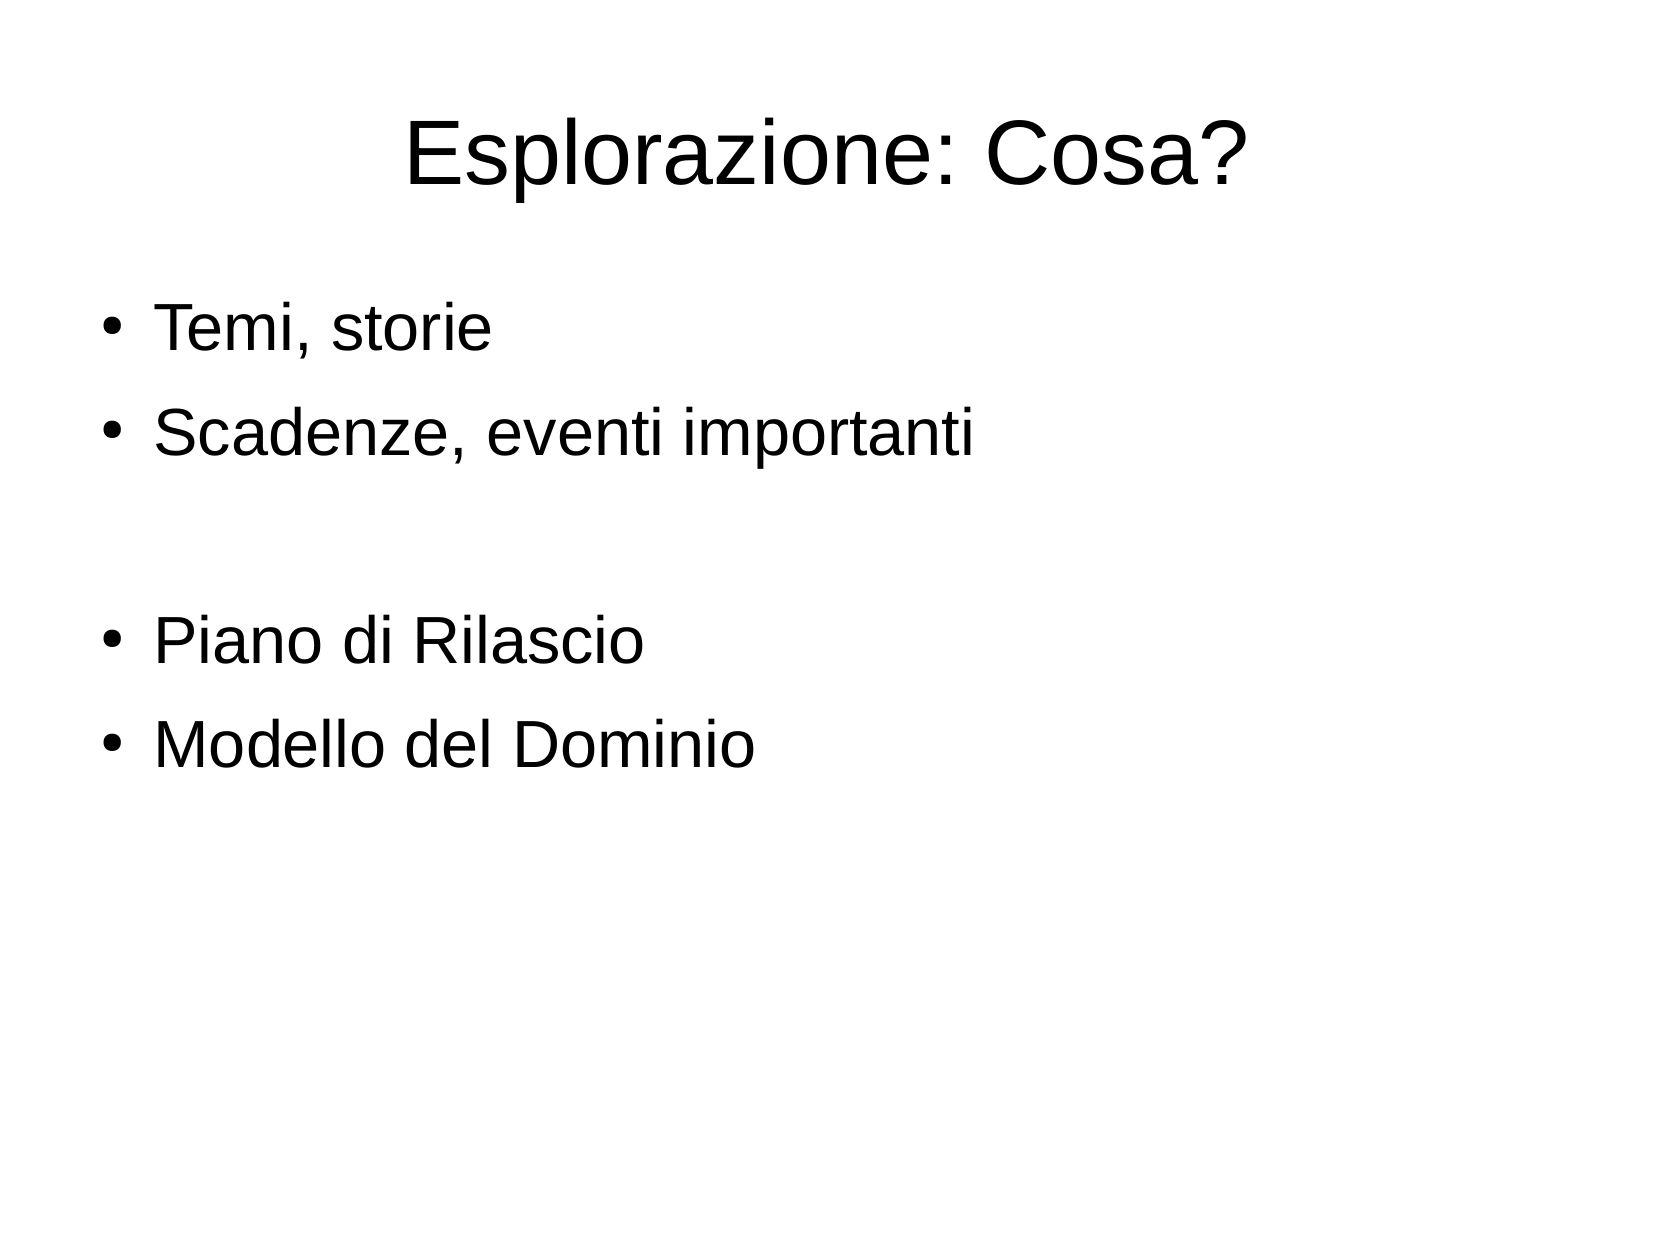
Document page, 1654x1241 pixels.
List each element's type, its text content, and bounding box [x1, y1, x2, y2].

list Temi, storie Scadenze, eventi importanti Piano di Rilascio Modello del Dominio [82, 290, 1571, 1109]
title Esplorazione: Cosa? [82, 49, 1571, 257]
